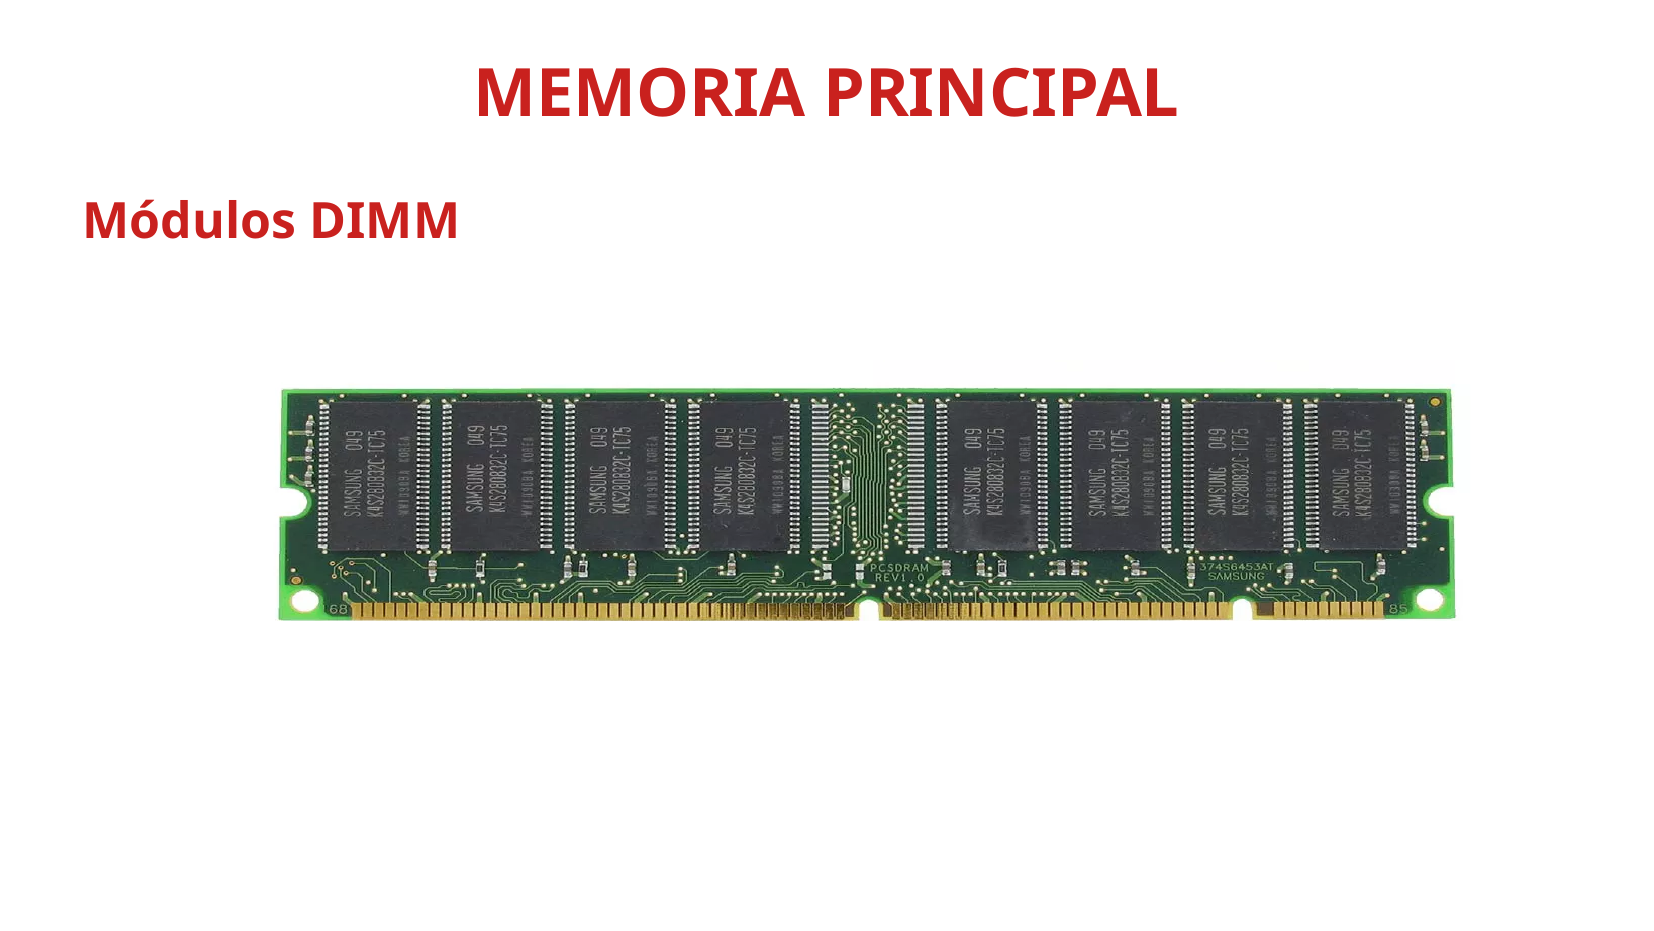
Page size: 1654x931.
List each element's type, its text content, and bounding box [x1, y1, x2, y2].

title MEMORIA PRINCIPAL [82, 37, 1571, 148]
subtitle Módulos DIMM [82, 171, 1571, 851]
picture [265, 360, 1471, 621]
